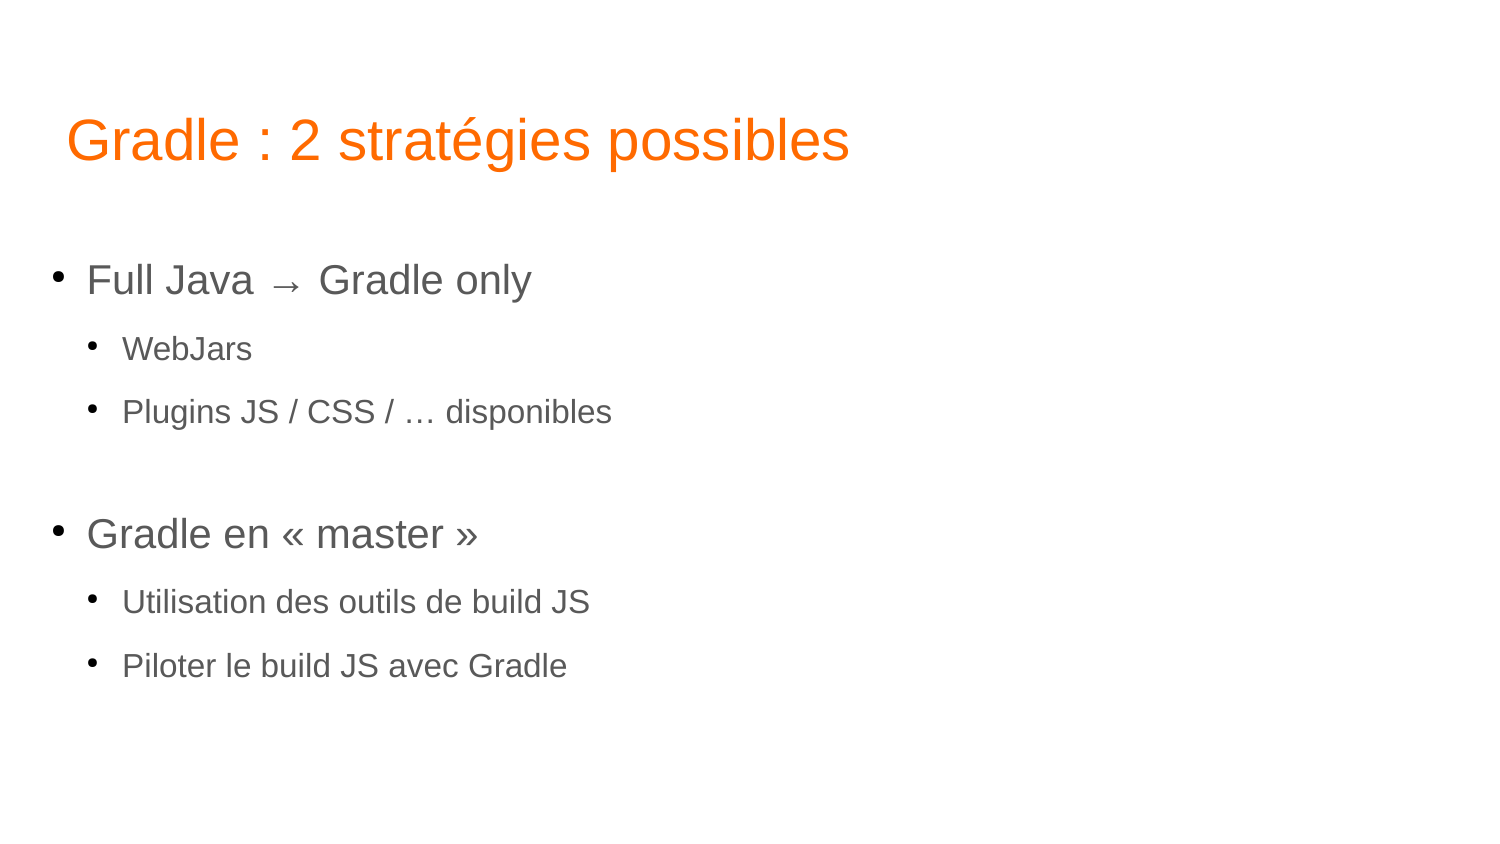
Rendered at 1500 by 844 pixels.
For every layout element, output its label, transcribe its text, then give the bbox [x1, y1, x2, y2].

title Gradle : 2 stratégies possibles [51, 72, 1449, 167]
list Full Java → Gradle only WebJars Plugins JS / CSS / … disponibles Gradle en « master » Utilisation des outils de build JS Piloter le build JS avec Gradle [51, 189, 1449, 750]
